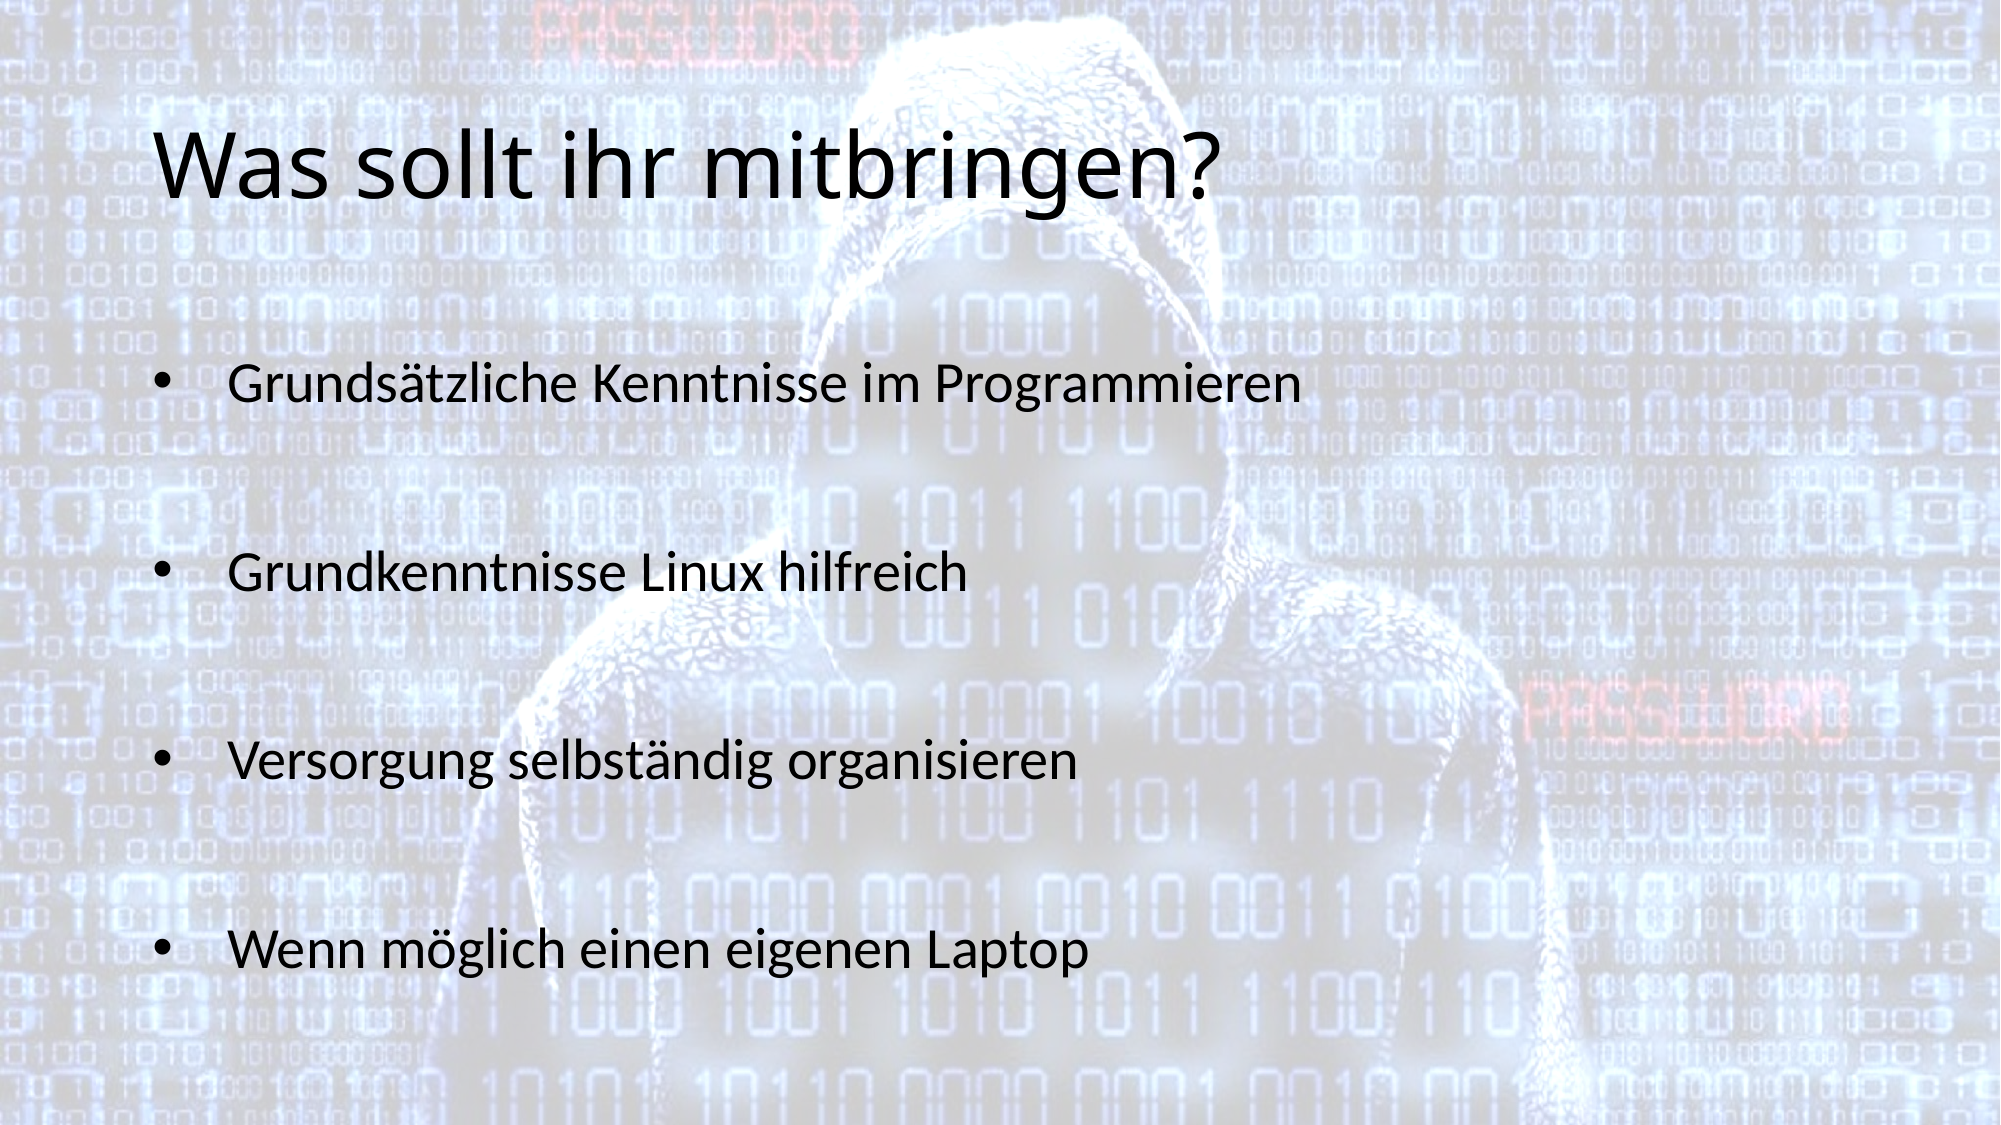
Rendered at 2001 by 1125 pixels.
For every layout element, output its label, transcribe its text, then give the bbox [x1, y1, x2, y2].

text_box Grundsätzliche Kenntnisse im Programmieren Grundkenntnisse Linux hilfreich Versorgung selbständig organisieren Wenn möglich einen eigenen Laptop [137, 299, 1863, 1014]
picture [0, 0, 2000, 1125]
text_box Was sollt ihr mitbringen? [137, 59, 1863, 278]
